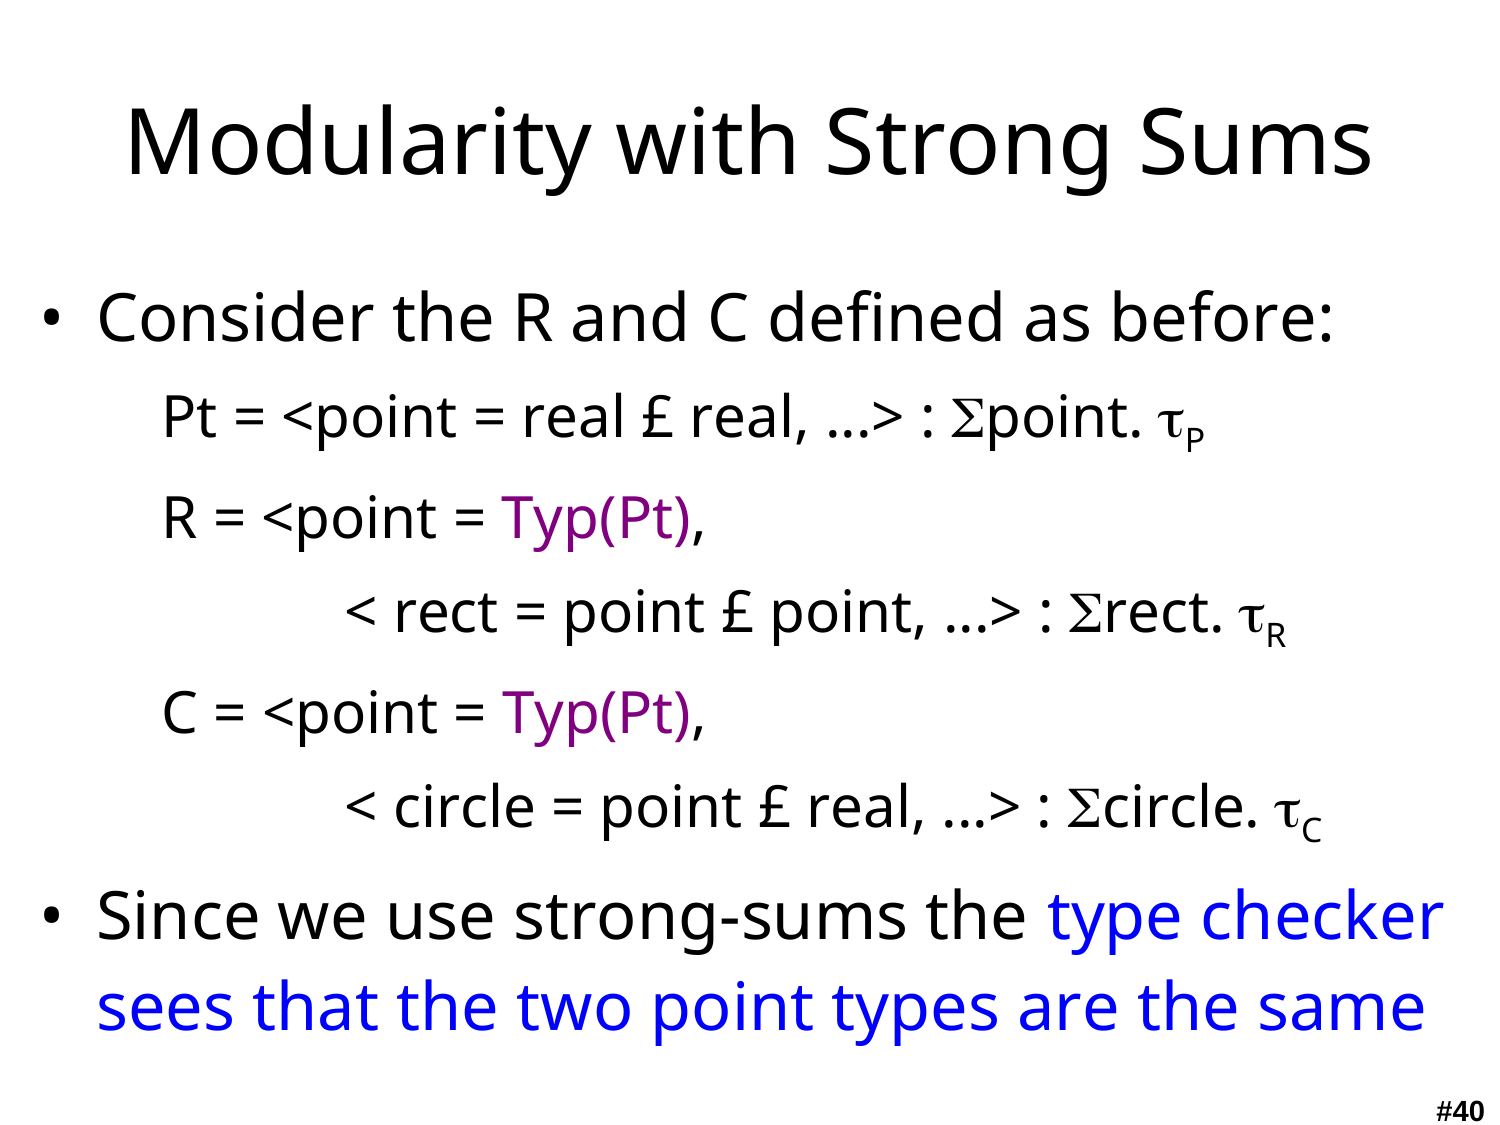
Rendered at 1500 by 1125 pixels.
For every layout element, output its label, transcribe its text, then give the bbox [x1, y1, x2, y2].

title Modularity with Strong Sums [24, 45, 1476, 233]
list Consider the R and C defined as before: Pt = <point = real £ real, ...> : point. P R = <point = Typ(Pt), < rect = point £ point, ...> : rect. R C = <point = Typ(Pt), < circle = point £ real, ...> : circle. C Since we use strong-sums the type checker sees that the two point types are the same [24, 262, 1476, 1101]
